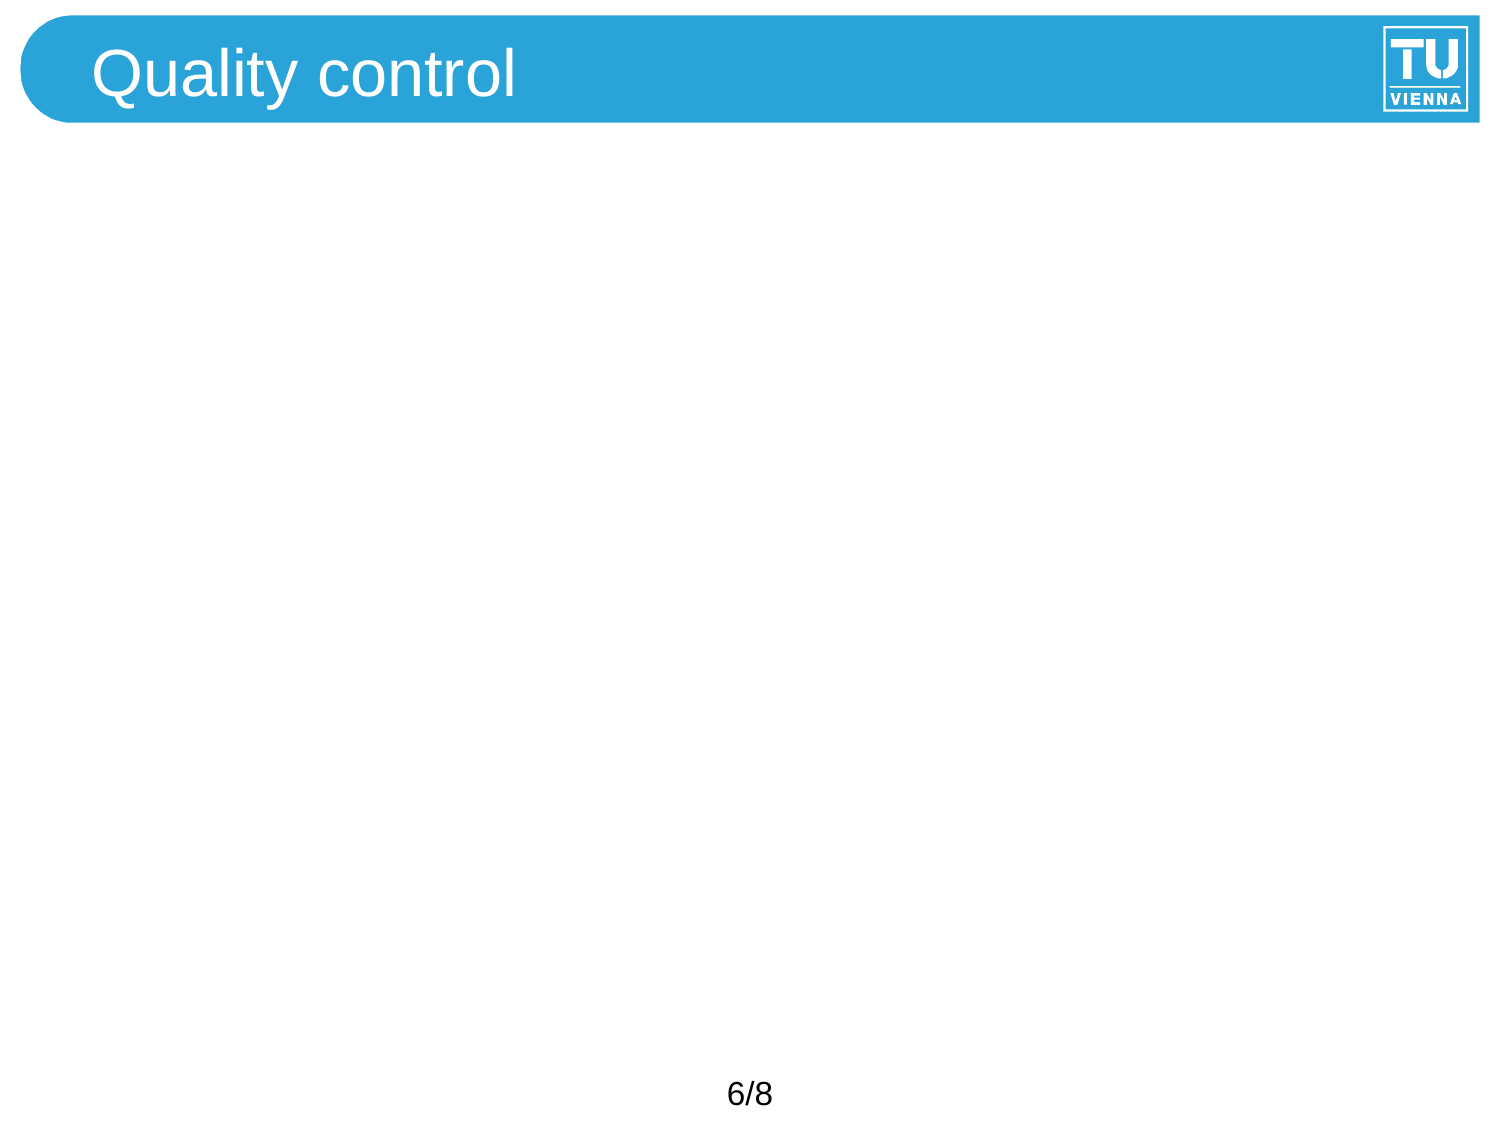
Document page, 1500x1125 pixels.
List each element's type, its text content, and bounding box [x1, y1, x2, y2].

title Quality control [76, 7, 1350, 132]
